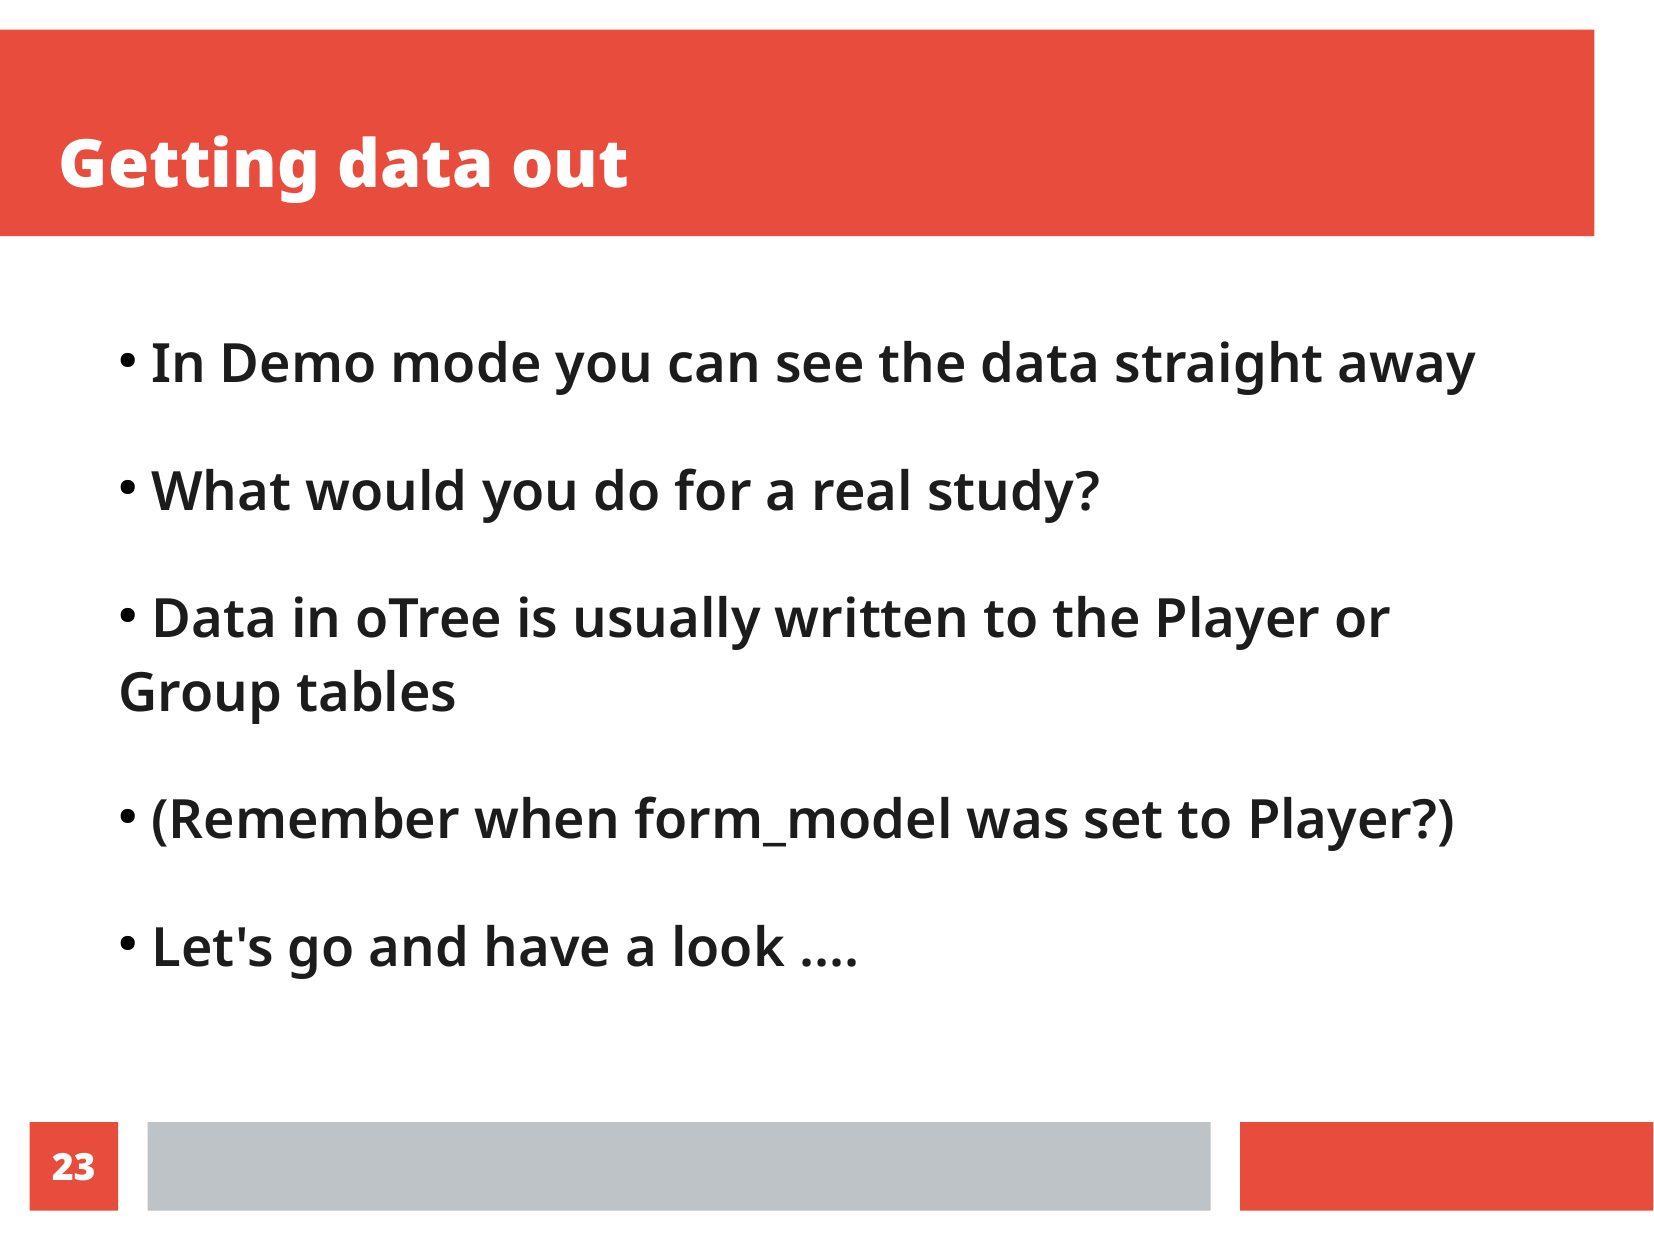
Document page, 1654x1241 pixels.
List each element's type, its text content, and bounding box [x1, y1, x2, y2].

title Getting data out [59, 59, 1595, 207]
list In Demo mode you can see the data straight away What would you do for a real study? Data in oTree is usually written to the Player or Group tables (Remember when form_model was set to Player?) Let's go and have a look .... [59, 324, 1565, 1093]
